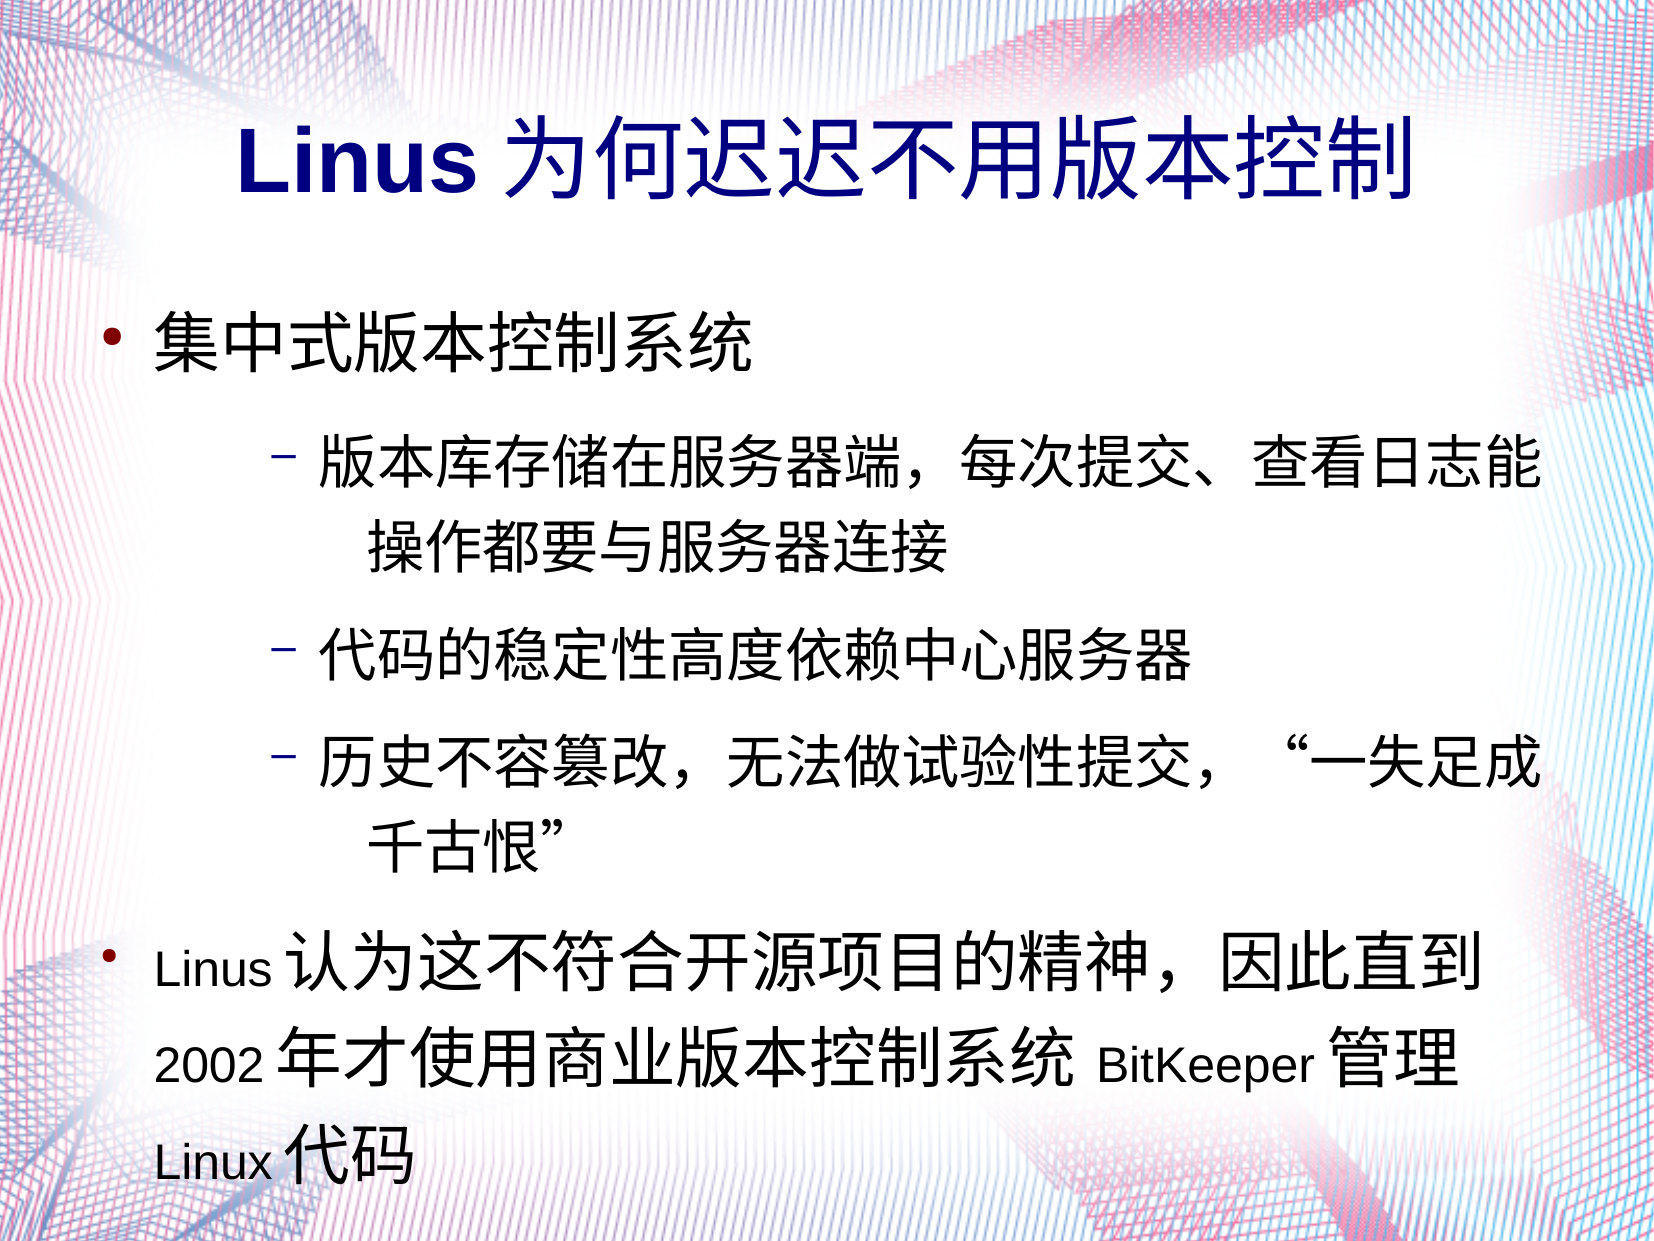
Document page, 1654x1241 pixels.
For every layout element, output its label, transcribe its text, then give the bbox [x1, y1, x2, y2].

picture [0, 0, 1654, 1241]
title Linus为何迟迟不用版本控制 [82, 49, 1571, 257]
list 集中式版本控制系统 版本库存储在服务器端，每次提交、查看日志能操作都要与服务器连接 代码的稳定性高度依赖中心服务器 历史不容篡改，无法做试验性提交，“一失足成千古恨” Linus认为这不符合开源项目的精神，因此直到2002年才使用商业版本控制系统BitKeeper管理Linux代码 [82, 290, 1571, 1144]
